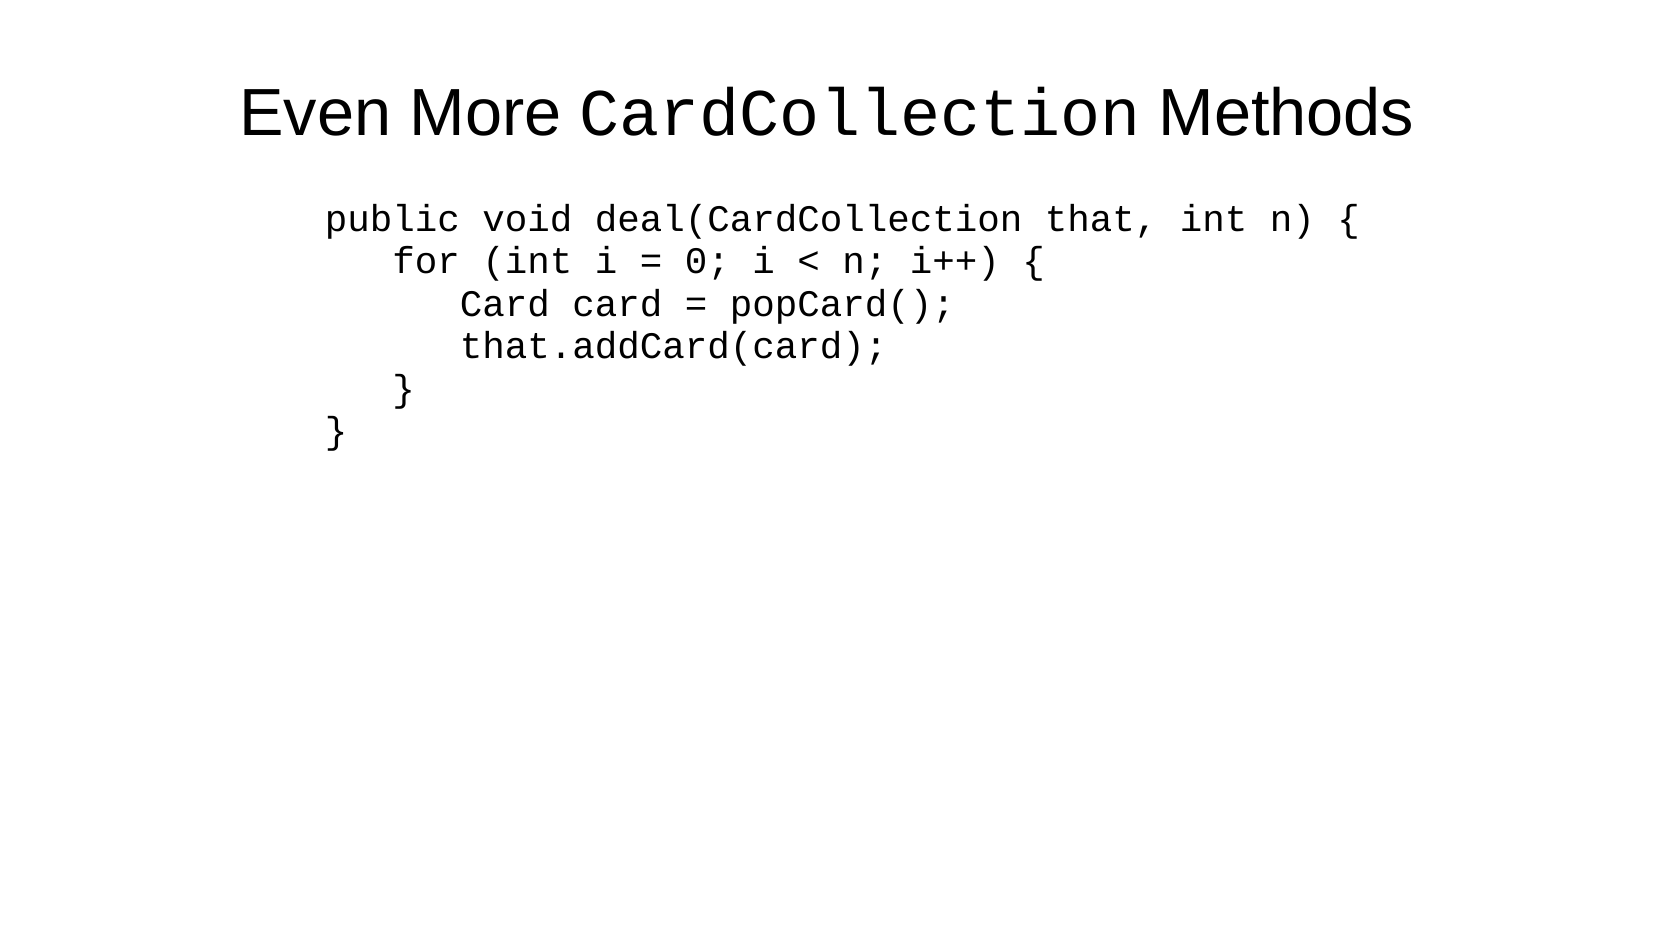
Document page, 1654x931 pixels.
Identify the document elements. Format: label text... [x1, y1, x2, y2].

text_box public void deal(CardCollection that, int n) { for (int i = 0; i < n; i++) { Card card = popCard(); that.addCard(card); } } [310, 192, 1397, 463]
title Even More CardCollection Methods [82, 37, 1571, 193]
